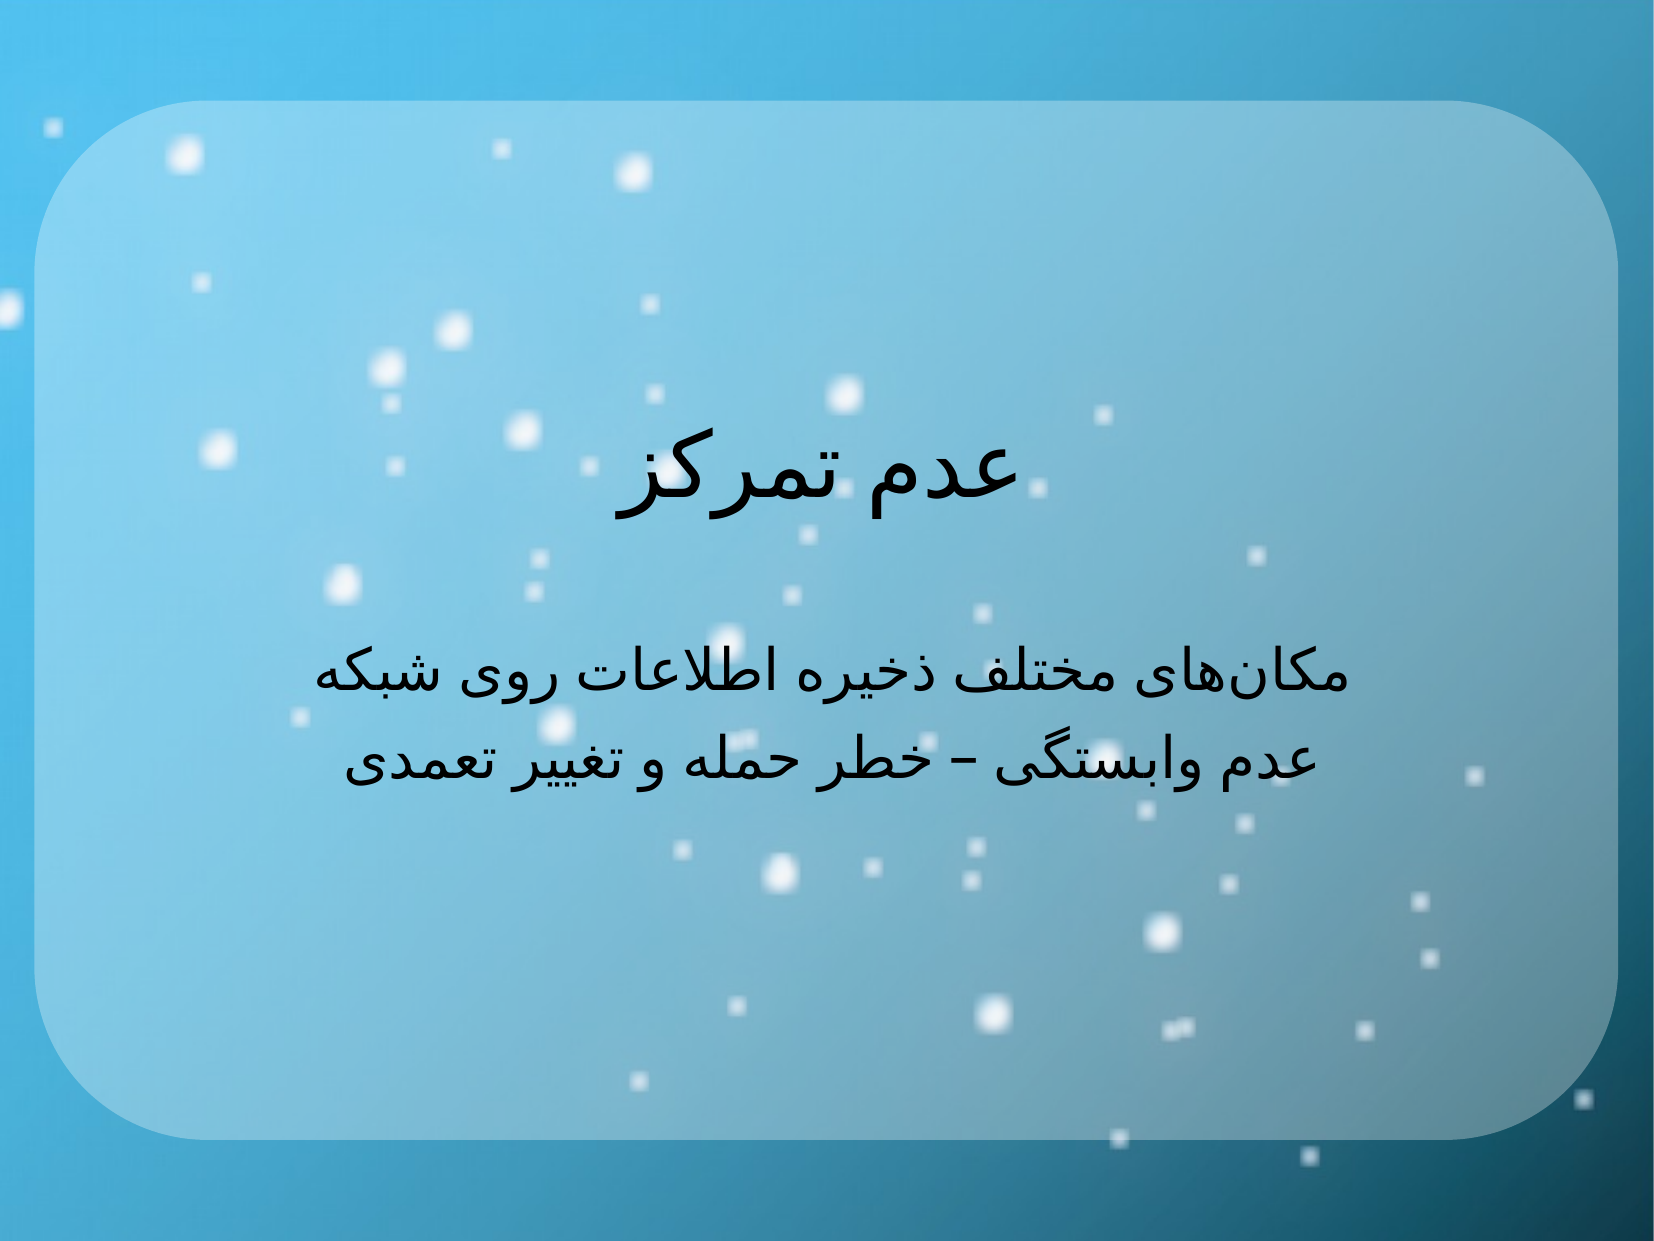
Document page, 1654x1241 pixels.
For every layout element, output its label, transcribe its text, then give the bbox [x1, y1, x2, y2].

title عدم تمرکز [78, 371, 1567, 579]
picture [0, 0, 1654, 1241]
text_box مکان‌های مختلف ذخیره اطلاعات روی شبکه عدم وابستگی – خطر حمله و تغییر تعمدی [174, 567, 1491, 862]
